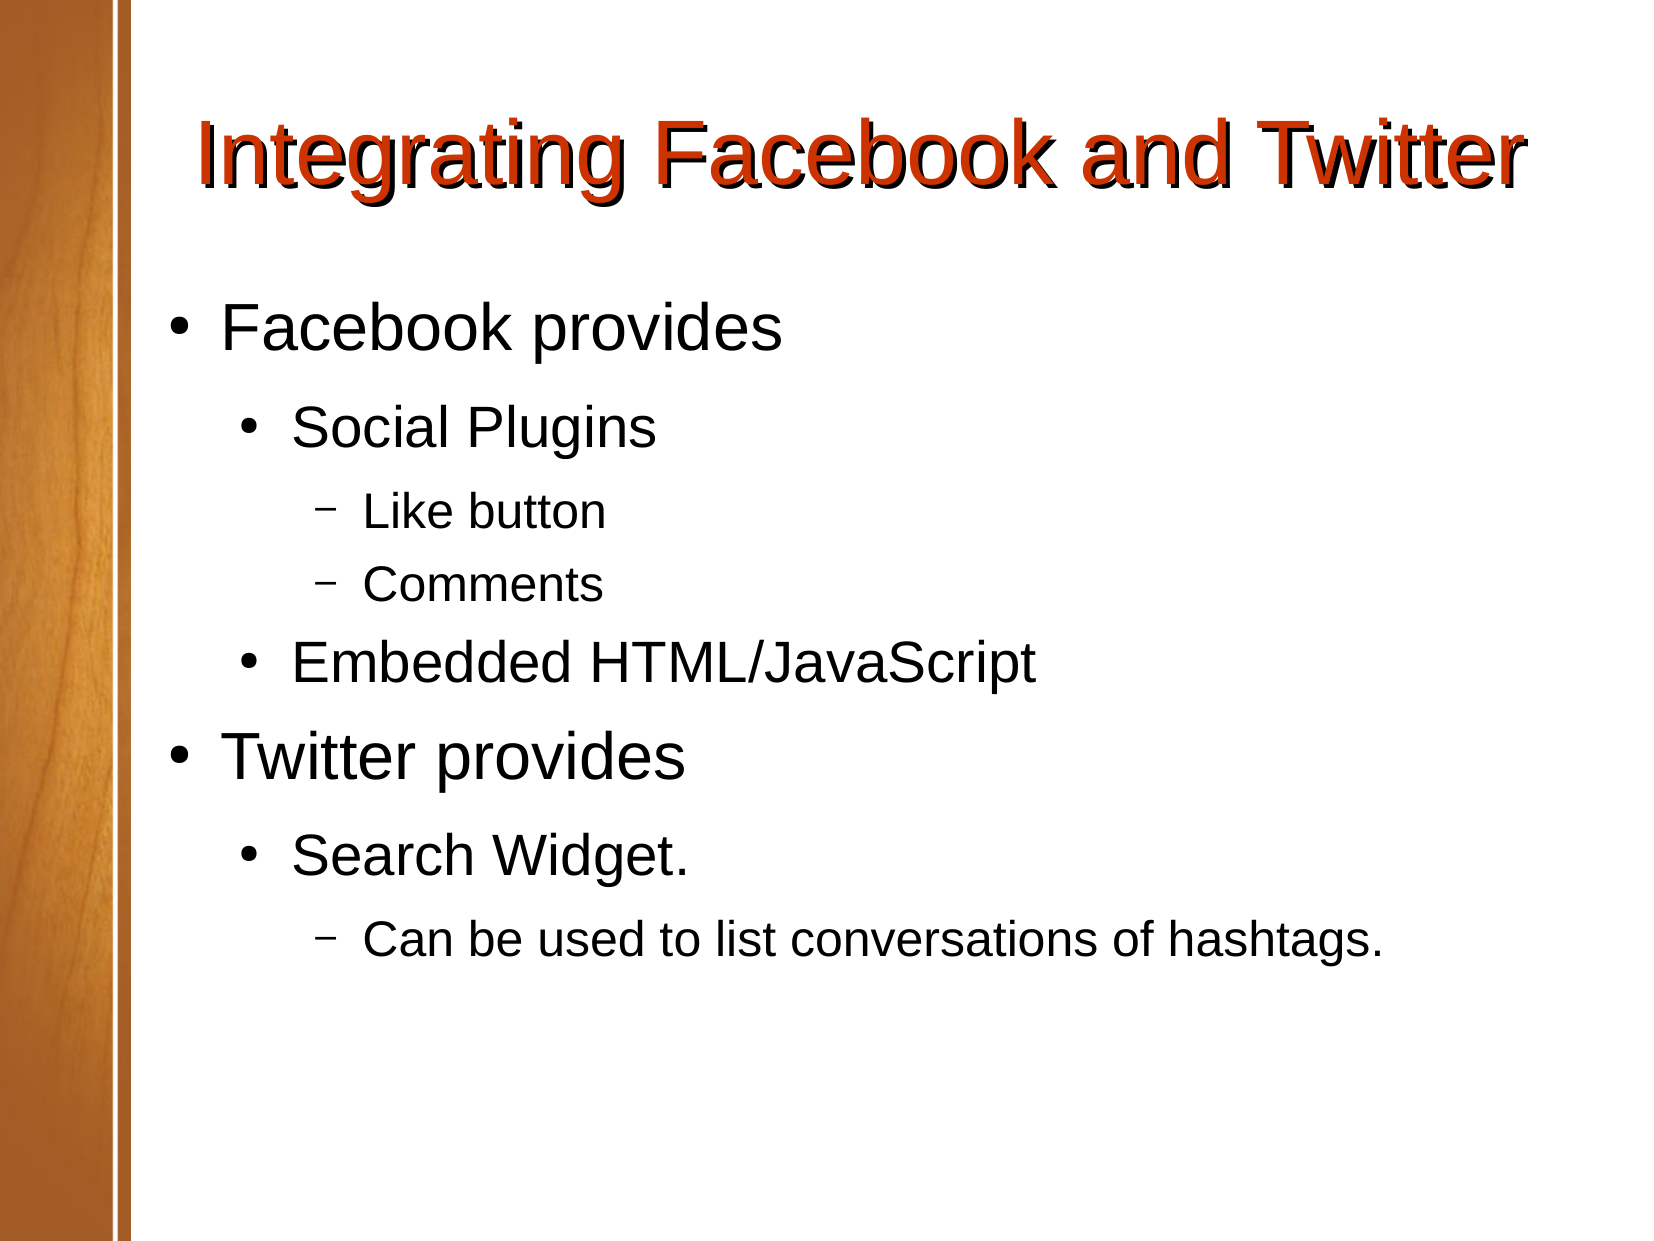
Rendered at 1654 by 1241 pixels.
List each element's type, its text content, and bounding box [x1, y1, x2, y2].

list Facebook provides Social Plugins Like button Comments Embedded HTML/JavaScript Twitter provides Search Widget. Can be used to list conversations of hashtags. [150, 290, 1571, 1094]
picture [0, 0, 131, 1241]
title Integrating Facebook and Twitter [150, 56, 1571, 250]
